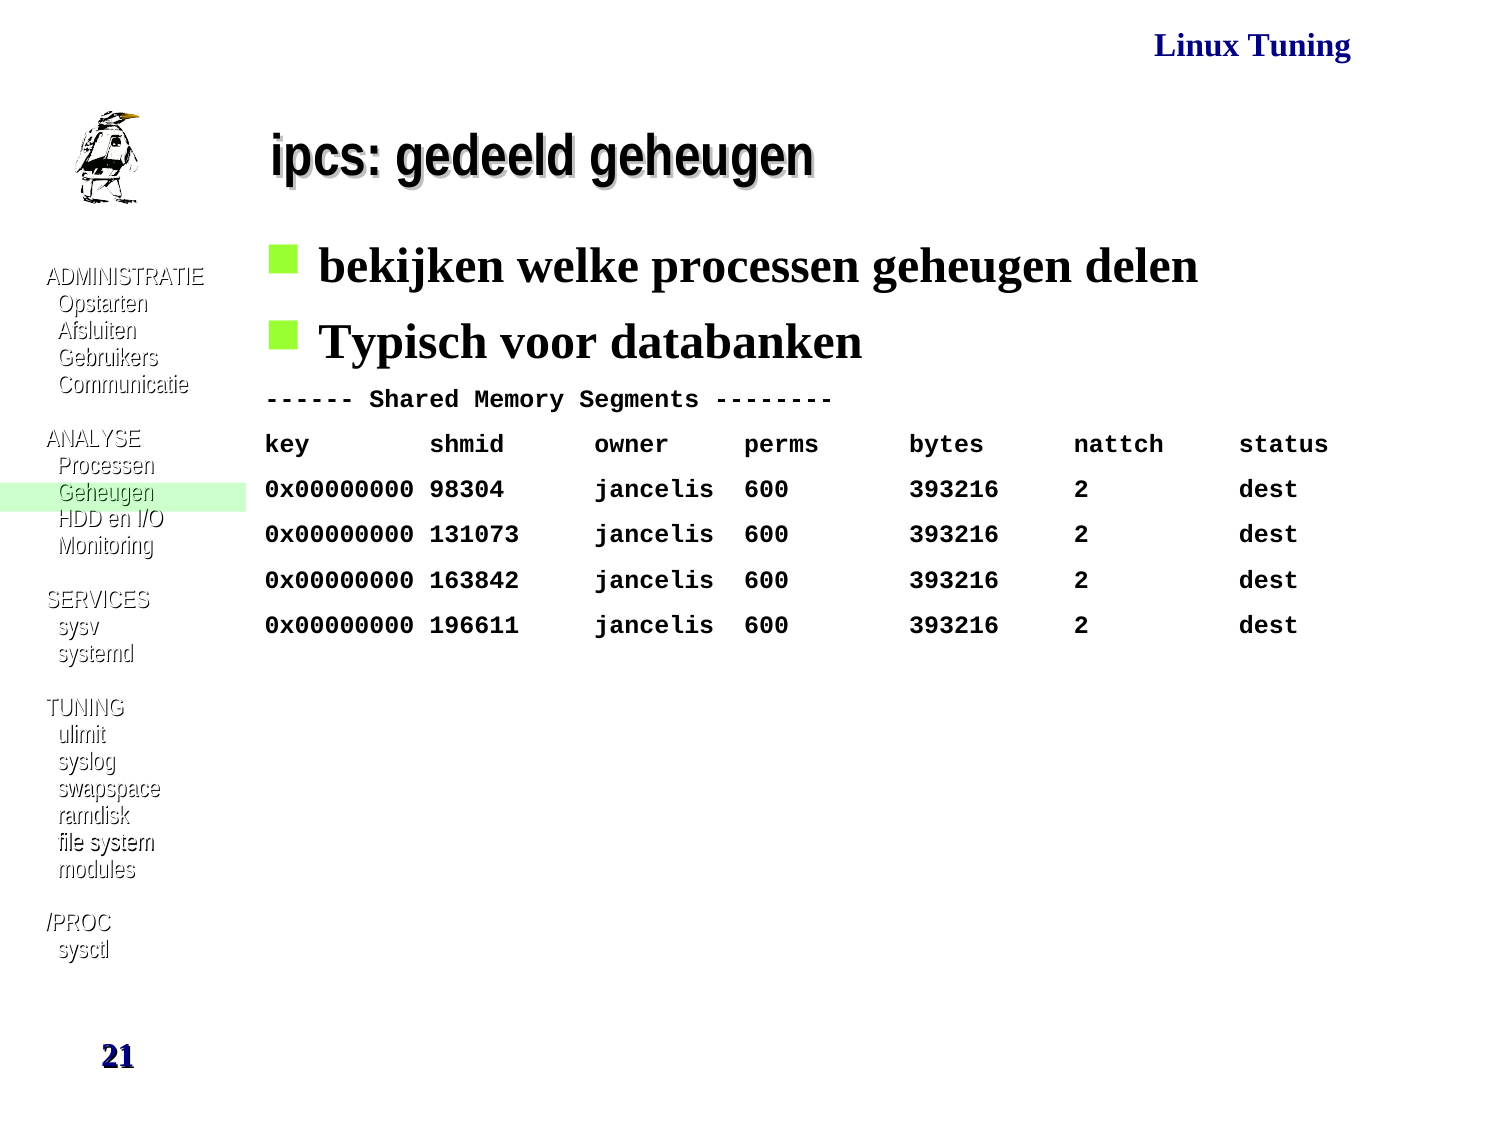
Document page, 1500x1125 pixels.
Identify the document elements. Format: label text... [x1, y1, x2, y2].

picture [57, 105, 143, 206]
text_box [0, 482, 247, 512]
list bekijken welke processen geheugen delen Typisch voor databanken ------ Shared Memory Segments -------- key shmid owner perms bytes nattch status 0x00000000 98304 jancelis 600 393216 2 dest 0x00000000 131073 jancelis 600 393216 2 dest 0x00000000 163842 jancelis 600 393216 2 dest 0x00000000 196611 jancelis 600 393216 2 dest [264, 229, 1486, 980]
title ipcs: gedeeld geheugen [270, 41, 1500, 250]
